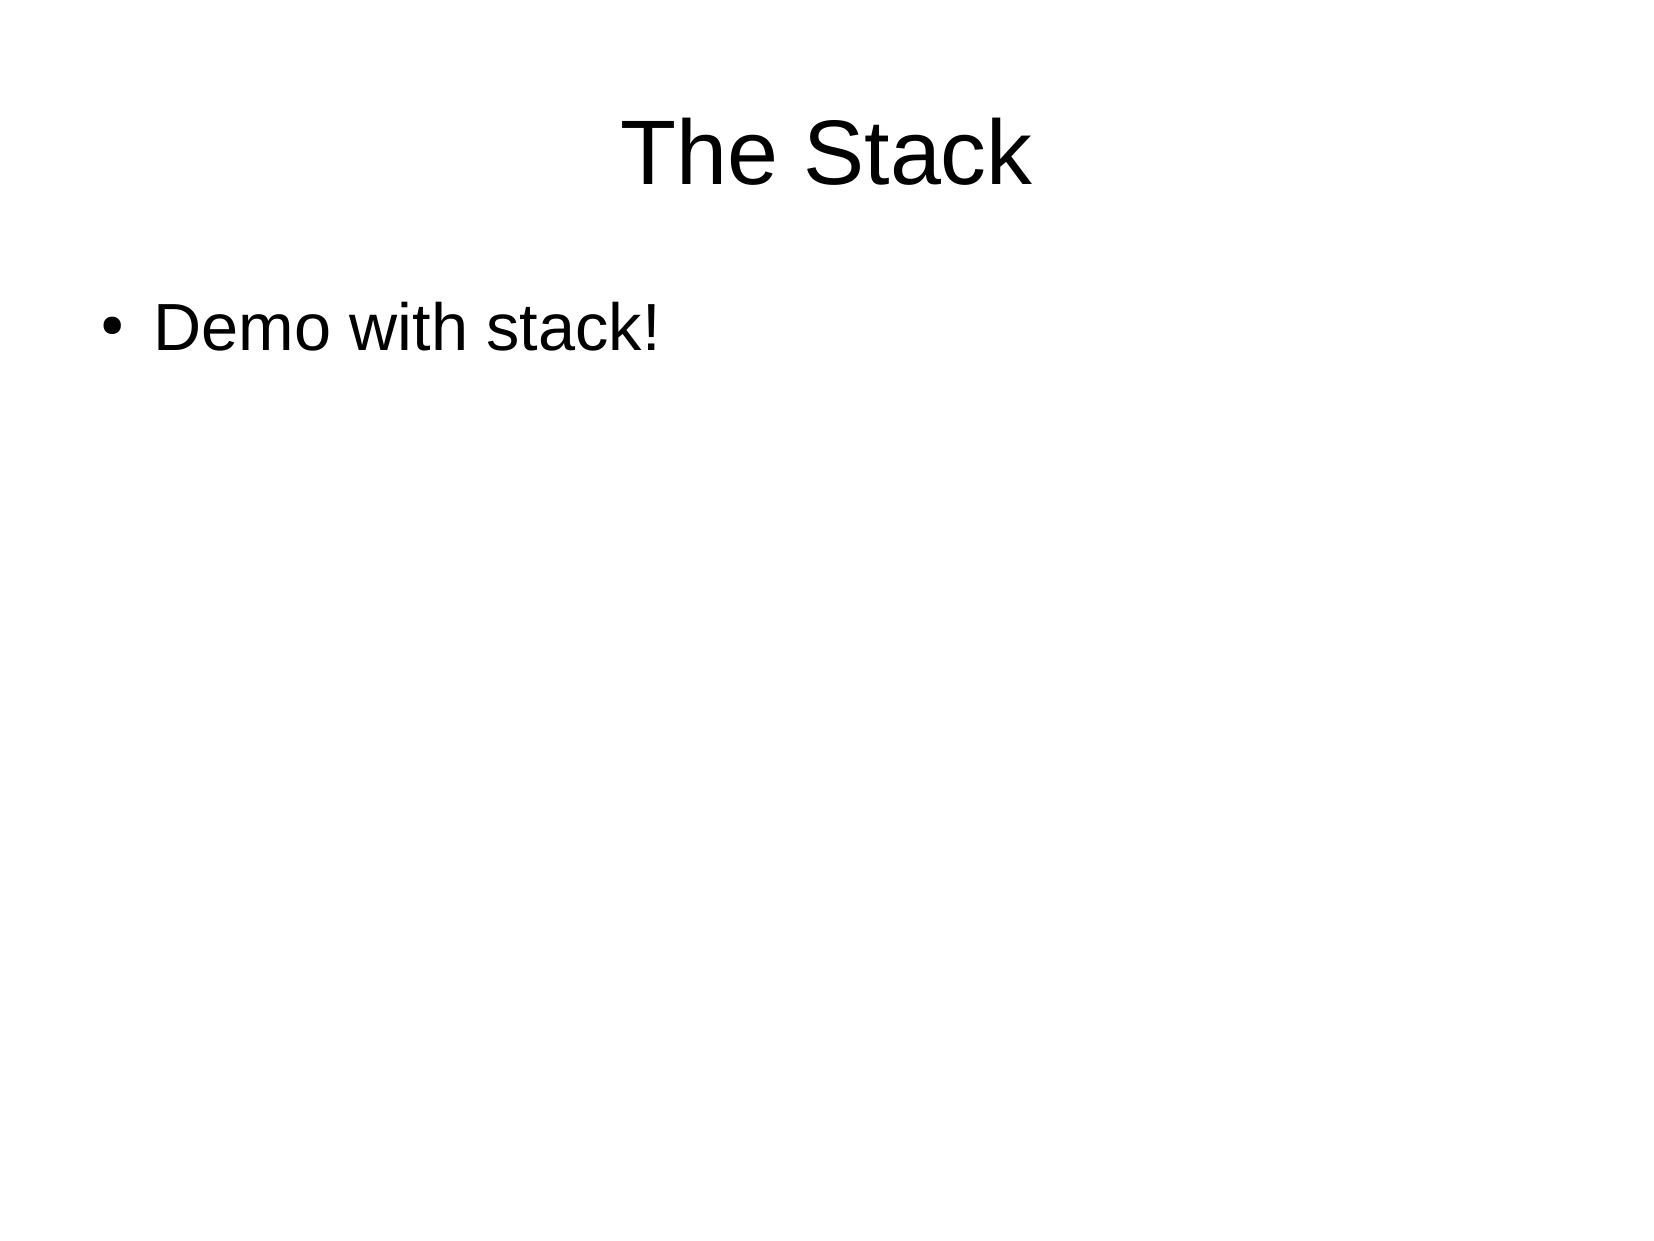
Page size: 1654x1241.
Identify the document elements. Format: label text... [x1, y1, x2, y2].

list Demo with stack! [82, 290, 1571, 1010]
title The Stack [82, 49, 1571, 257]
